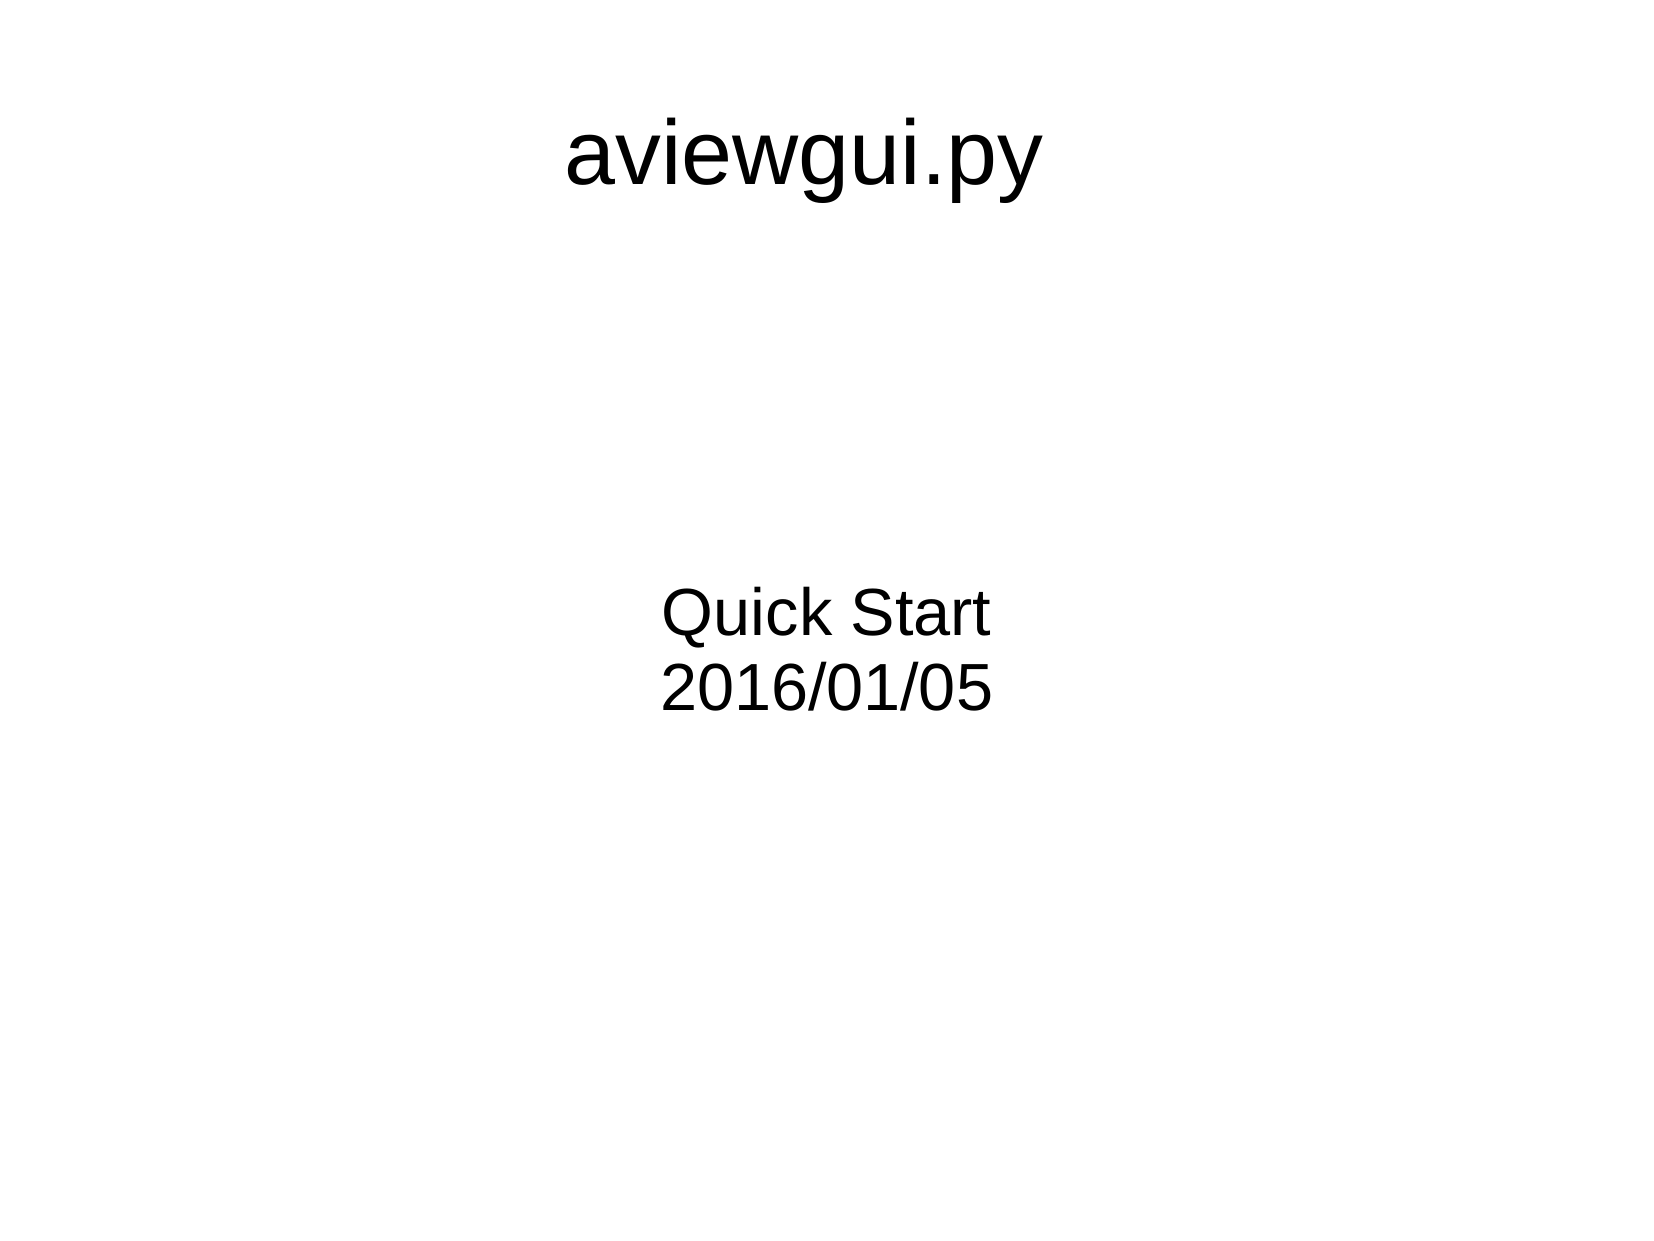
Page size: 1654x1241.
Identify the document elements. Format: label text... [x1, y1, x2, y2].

subtitle Quick Start 2016/01/05 [82, 290, 1571, 1010]
title aviewgui.py [82, 49, 1571, 257]
